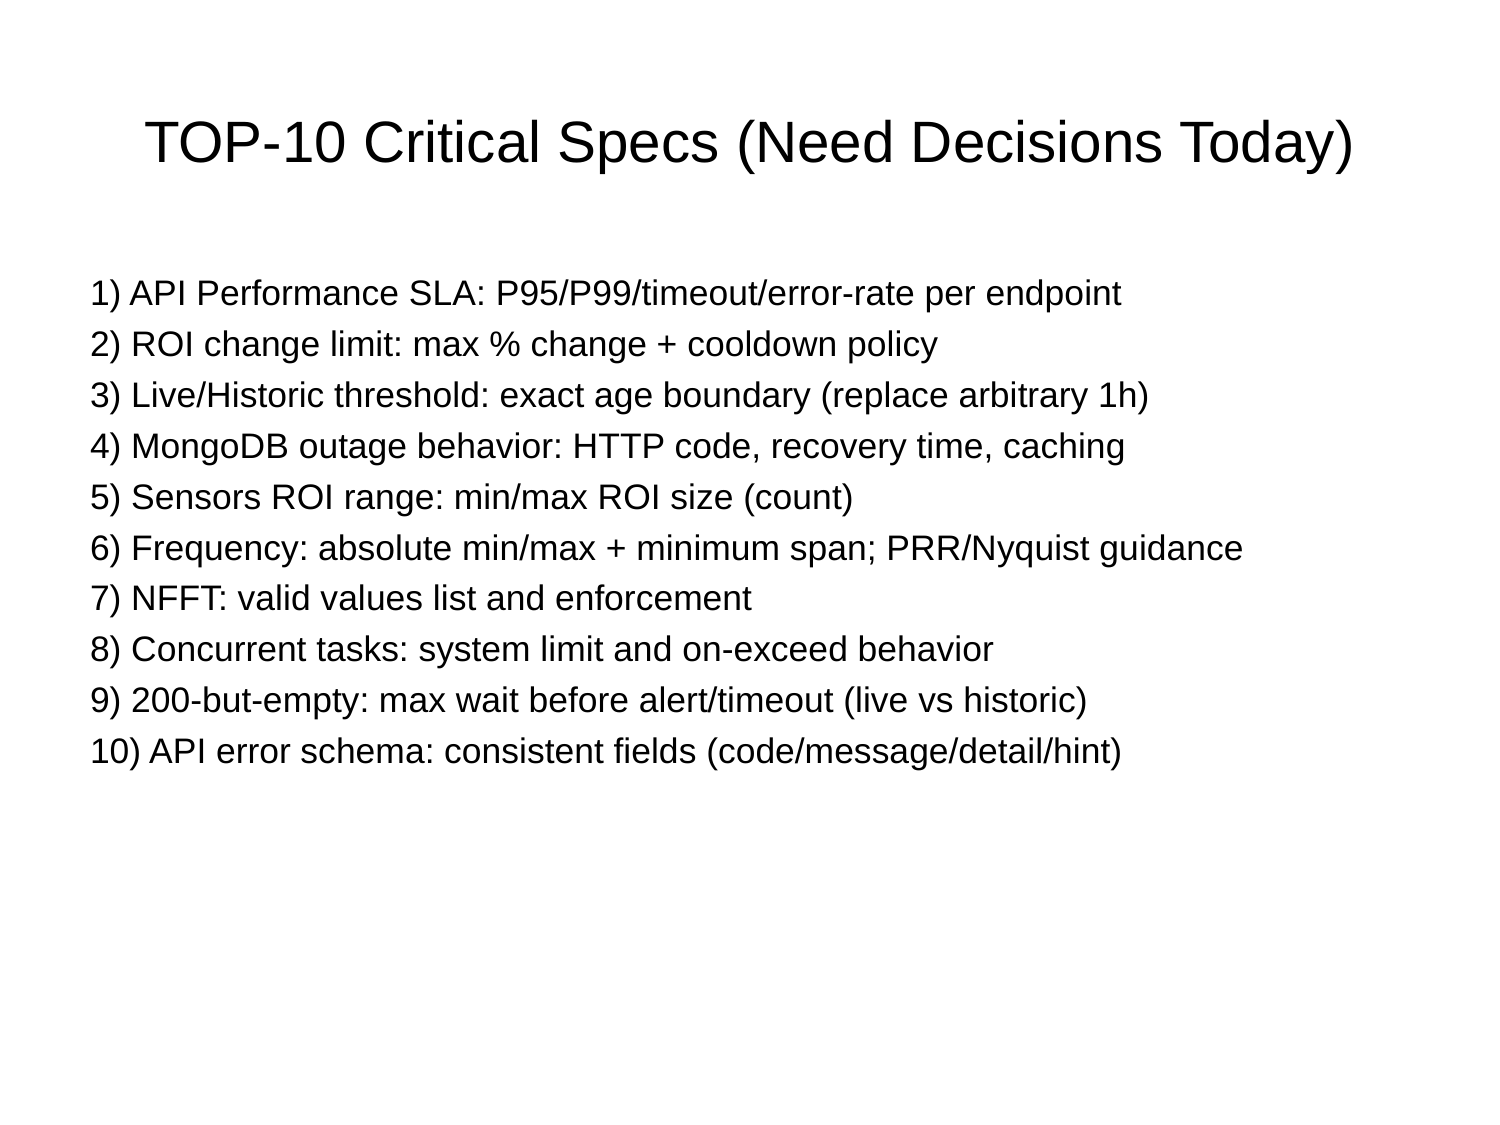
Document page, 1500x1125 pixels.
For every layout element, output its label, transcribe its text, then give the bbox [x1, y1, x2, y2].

title TOP-10 Critical Specs (Need Decisions Today) [75, 45, 1425, 233]
list 1) API Performance SLA: P95/P99/timeout/error-rate per endpoint 2) ROI change limit: max % change + cooldown policy 3) Live/Historic threshold: exact age boundary (replace arbitrary 1h) 4) MongoDB outage behavior: HTTP code, recovery time, caching 5) Sensors ROI range: min/max ROI size (count) 6) Frequency: absolute min/max + minimum span; PRR/Nyquist guidance 7) NFFT: valid values list and enforcement 8) Concurrent tasks: system limit and on-exceed behavior 9) 200-but-empty: max wait before alert/timeout (live vs historic) 10) API error schema: consistent fields (code/message/detail/hint) [75, 262, 1425, 1005]
